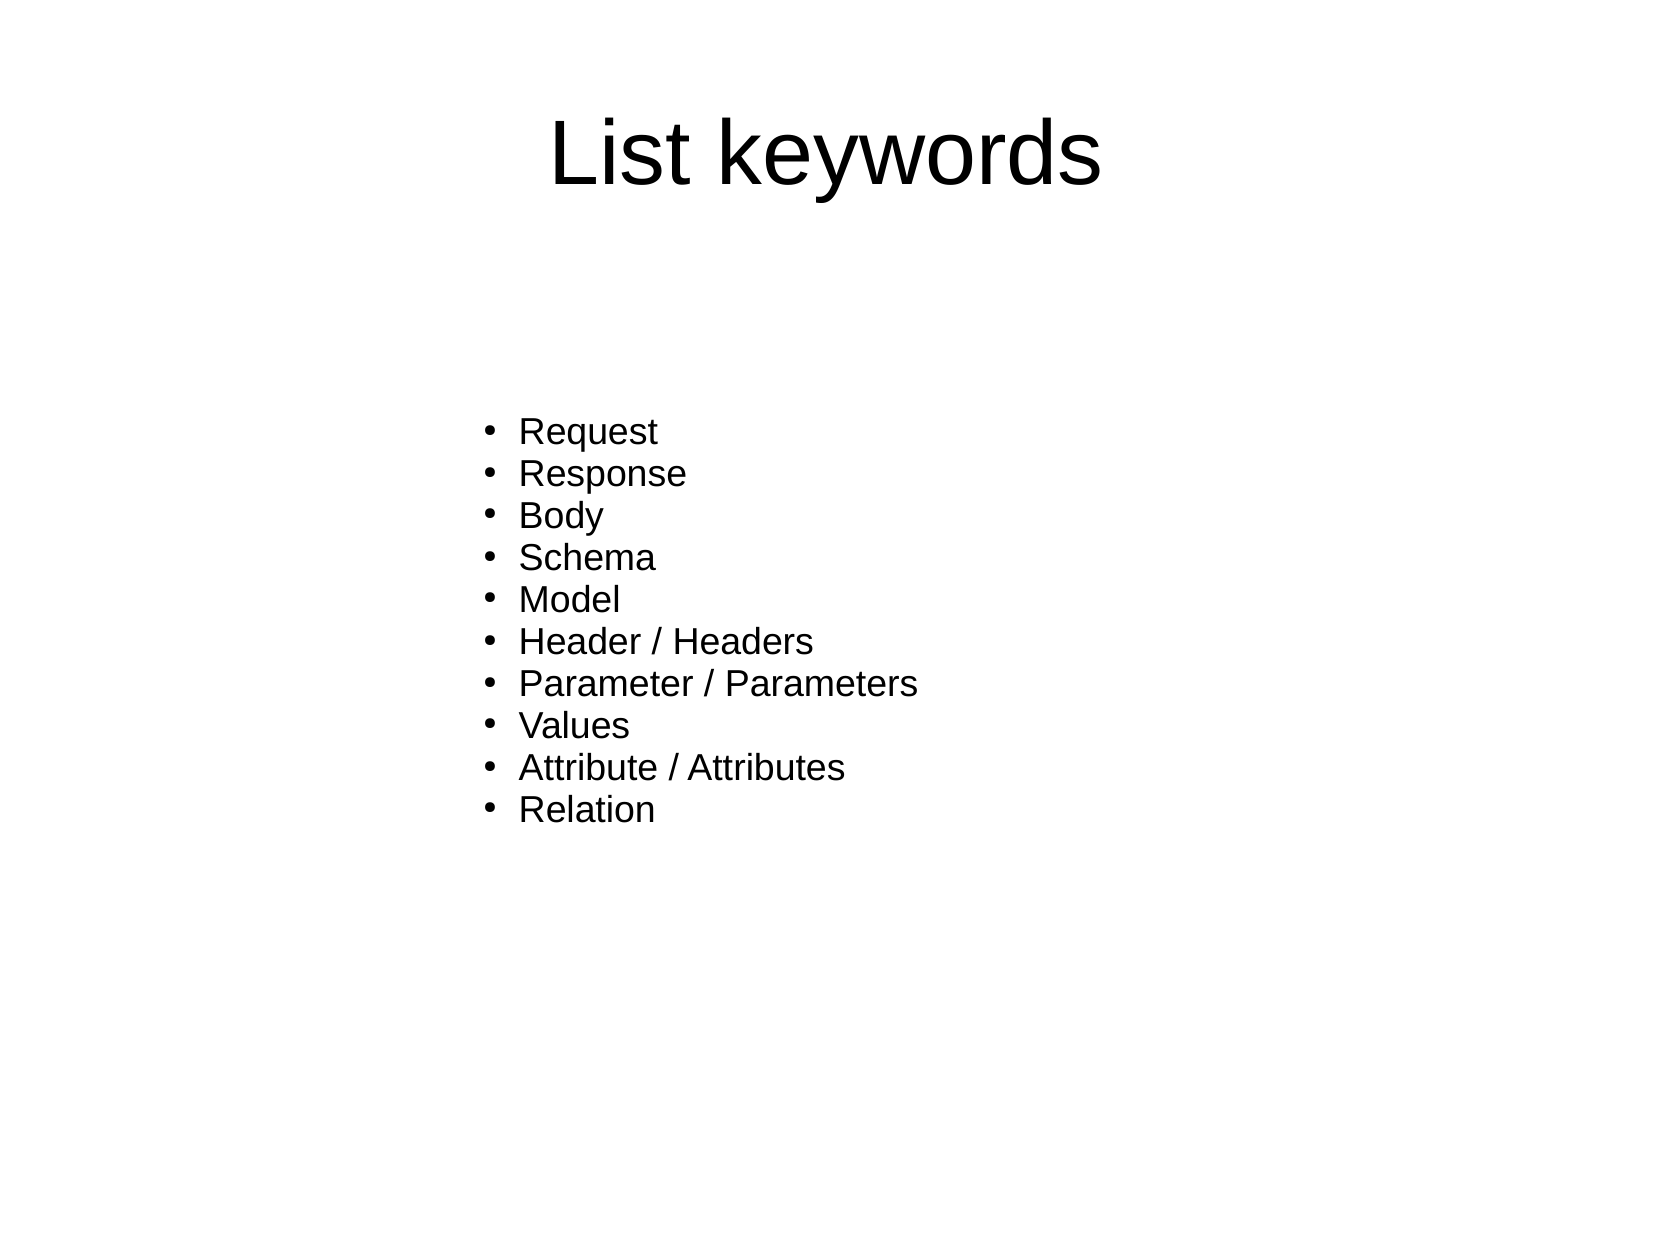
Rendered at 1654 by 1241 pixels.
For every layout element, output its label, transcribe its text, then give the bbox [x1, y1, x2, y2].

title List keywords [82, 49, 1571, 257]
text_box Request Response Body Schema Model Header / Headers Parameter / Parameters Values Attribute / Attributes Relation [468, 405, 1185, 836]
